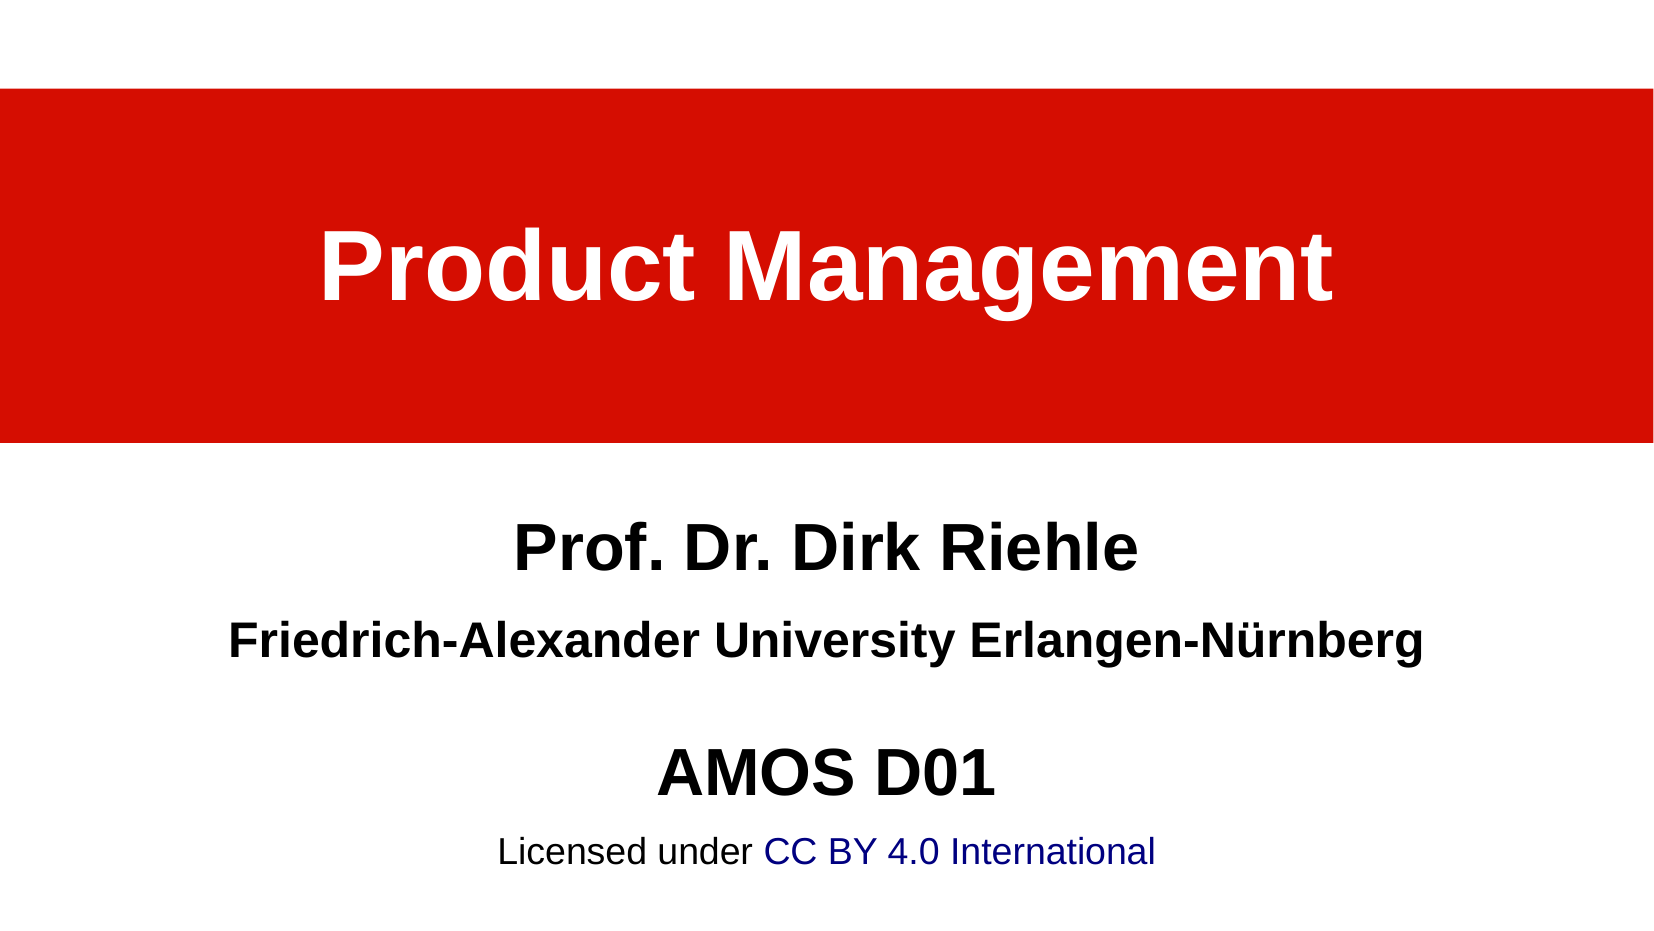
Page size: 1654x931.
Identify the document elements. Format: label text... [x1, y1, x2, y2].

title Product Management [0, 88, 1654, 443]
subtitle Prof. Dr. Dirk Riehle Friedrich-Alexander University Erlangen-Nürnberg AMOS D01 Licensed under CC BY 4.0 International [29, 472, 1625, 886]
